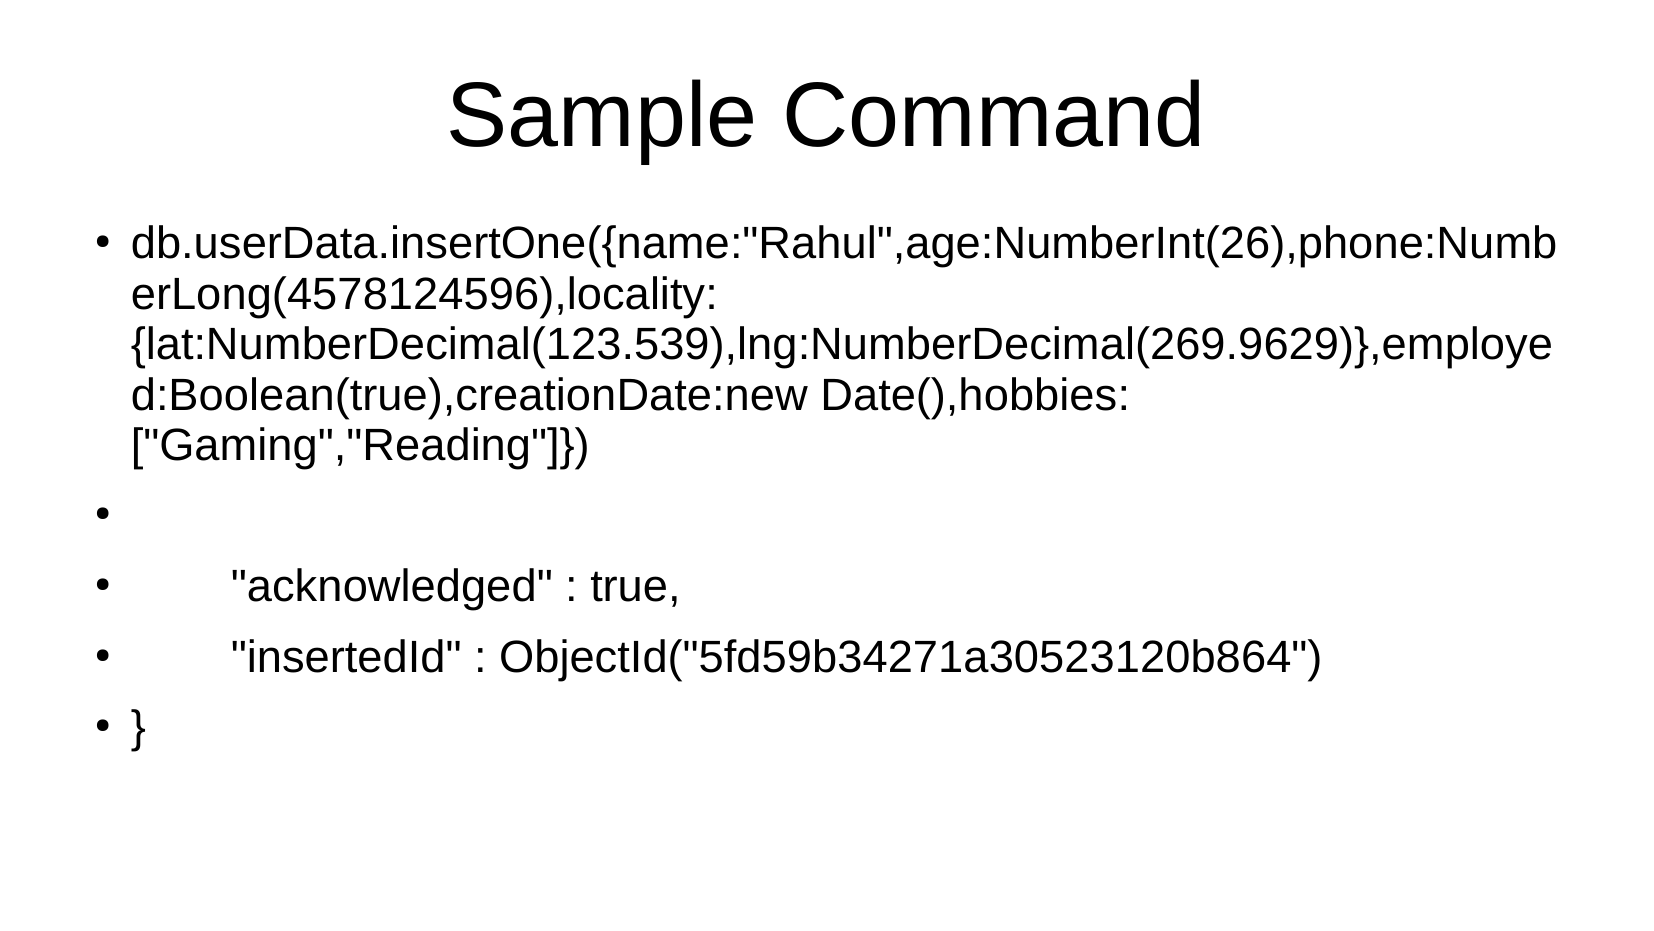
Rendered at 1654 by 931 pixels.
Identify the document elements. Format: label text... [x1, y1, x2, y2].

title Sample Command [82, 37, 1571, 193]
list db.userData.insertOne({name:"Rahul",age:NumberInt(26),phone:NumberLong(4578124596),locality:{lat:NumberDecimal(123.539),lng:NumberDecimal(269.9629)},employed:Boolean(true),creationDate:new Date(),hobbies:["Gaming","Reading"]}) "acknowledged" : true, "insertedId" : ObjectId("5fd59b34271a30523120b864") } [82, 217, 1571, 758]
